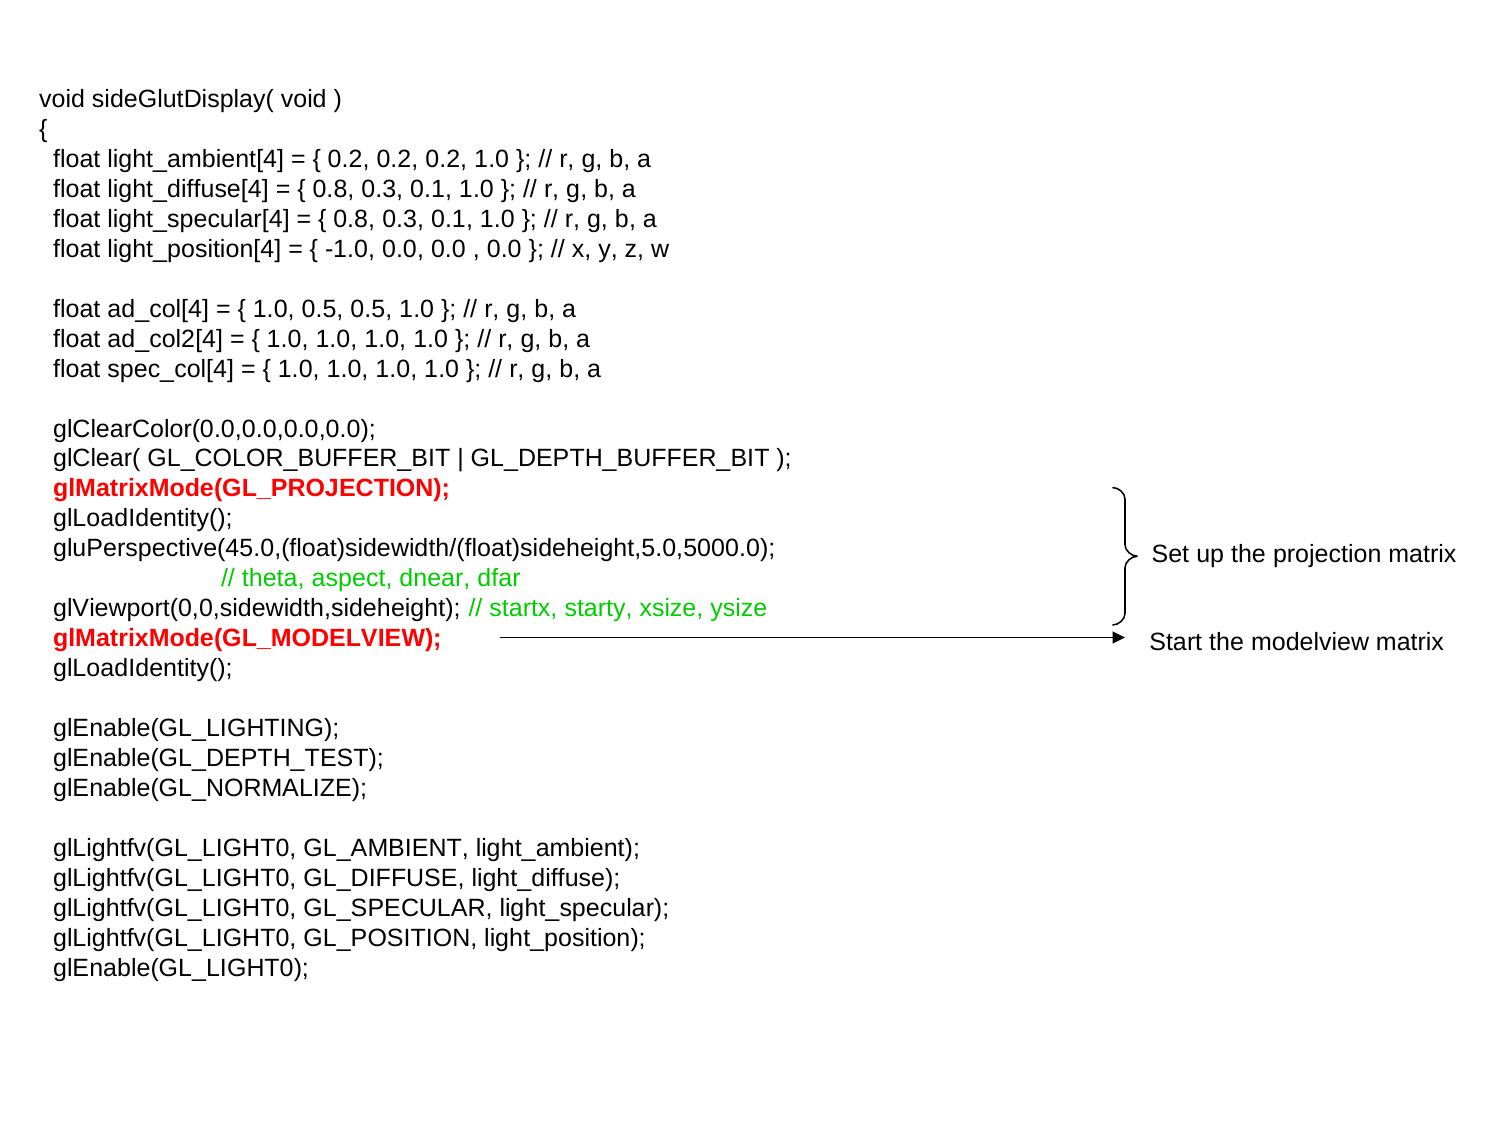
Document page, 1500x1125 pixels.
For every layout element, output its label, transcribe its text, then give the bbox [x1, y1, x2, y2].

text_box Set up the projection matrix [1136, 529, 1473, 576]
text_box void sideGlutDisplay( void ) { float light_ambient[4] = { 0.2, 0.2, 0.2, 1.0 }; // r, g, b, a float light_diffuse[4] = { 0.8, 0.3, 0.1, 1.0 }; // r, g, b, a float light_specular[4] = { 0.8, 0.3, 0.1, 1.0 }; // r, g, b, a float light_position[4] = { -1.0, 0.0, 0.0 , 0.0 }; // x, y, z, w float ad_col[4] = { 1.0, 0.5, 0.5, 1.0 }; // r, g, b, a float ad_col2[4] = { 1.0, 1.0, 1.0, 1.0 }; // r, g, b, a float spec_col[4] = { 1.0, 1.0, 1.0, 1.0 }; // r, g, b, a glClearColor(0.0,0.0,0.0,0.0); glClear( GL_COLOR_BUFFER_BIT | GL_DEPTH_BUFFER_BIT ); glMatrixMode(GL_PROJECTION); glLoadIdentity(); gluPerspective(45.0,(float)sidewidth/(float)sideheight,5.0,5000.0); // theta, aspect, dnear, dfar glViewport(0,0,sidewidth,sideheight); // startx, starty, xsize, ysize glMatrixMode(GL_MODELVIEW); glLoadIdentity(); glEnable(GL_LIGHTING); glEnable(GL_DEPTH_TEST); glEnable(GL_NORMALIZE); glLightfv(GL_LIGHT0, GL_AMBIENT, light_ambient); glLightfv(GL_LIGHT0, GL_DIFFUSE, light_diffuse); glLightfv(GL_LIGHT0, GL_SPECULAR, light_specular); glLightfv(GL_LIGHT0, GL_POSITION, light_position); glEnable(GL_LIGHT0); [24, 75, 809, 1019]
text_box Start the modelview matrix [1134, 617, 1460, 664]
